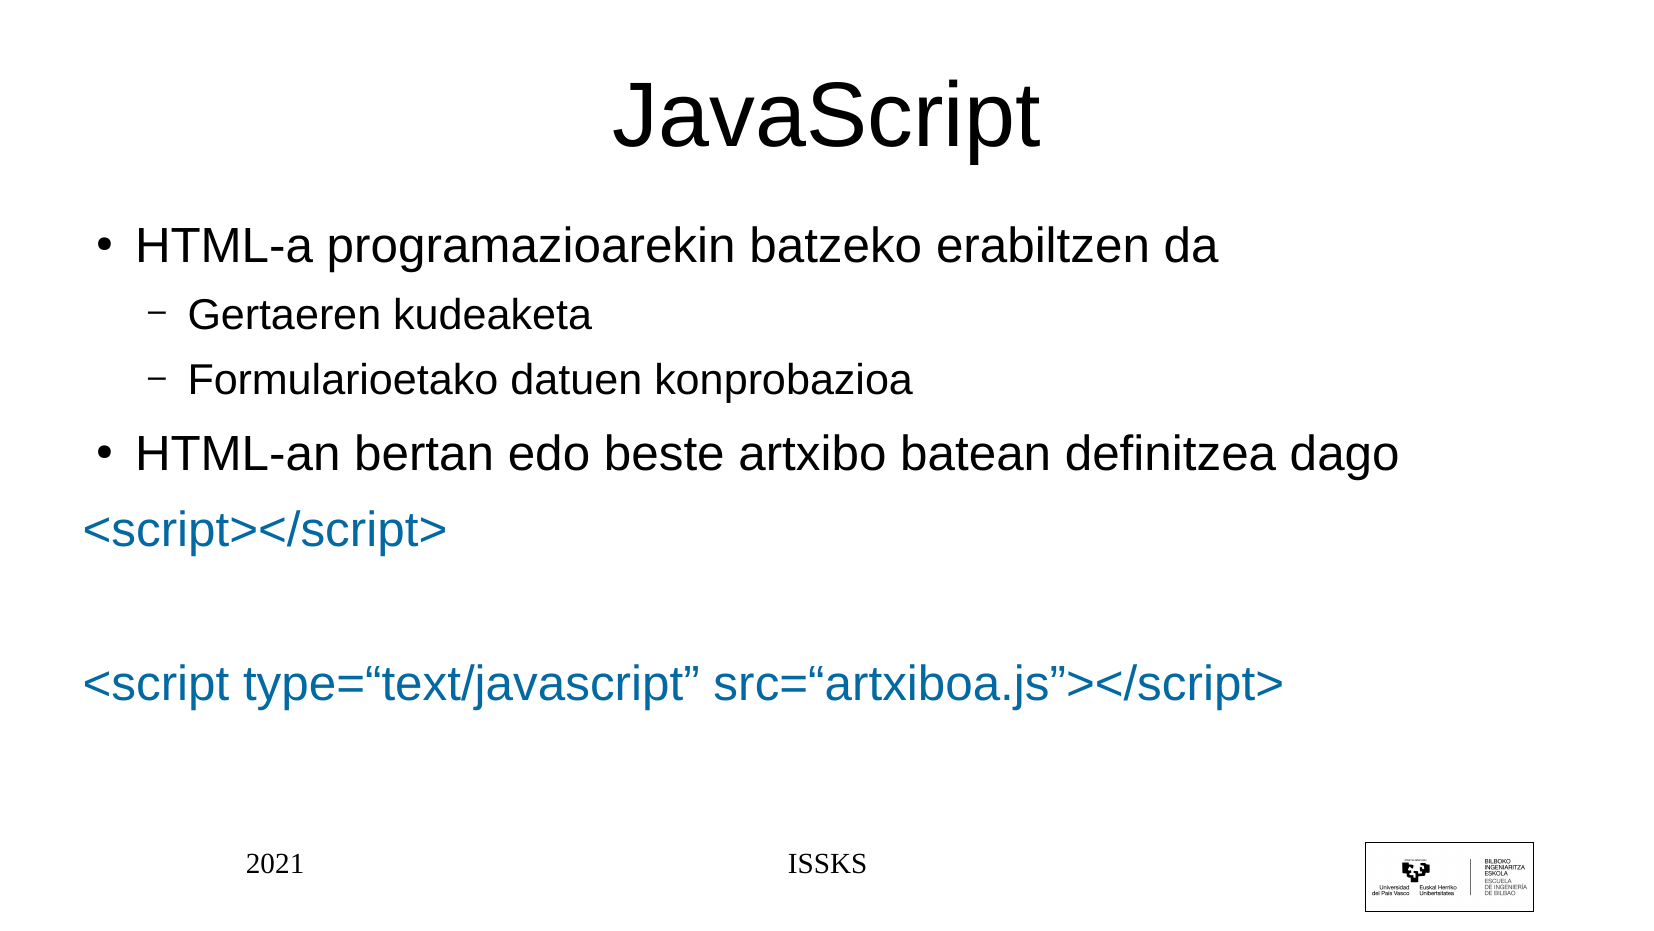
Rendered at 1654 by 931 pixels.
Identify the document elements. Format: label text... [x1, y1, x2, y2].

title JavaScript [82, 37, 1571, 193]
picture [1366, 843, 1533, 911]
list HTML-a programazioarekin batzeko erabiltzen da Gertaeren kudeaketa Formularioetako datuen konprobazioa HTML-an bertan edo beste artxibo batean definitzea dago <script></script> <script type=“text/javascript” src=“artxiboa.js”></script> [82, 217, 1456, 758]
